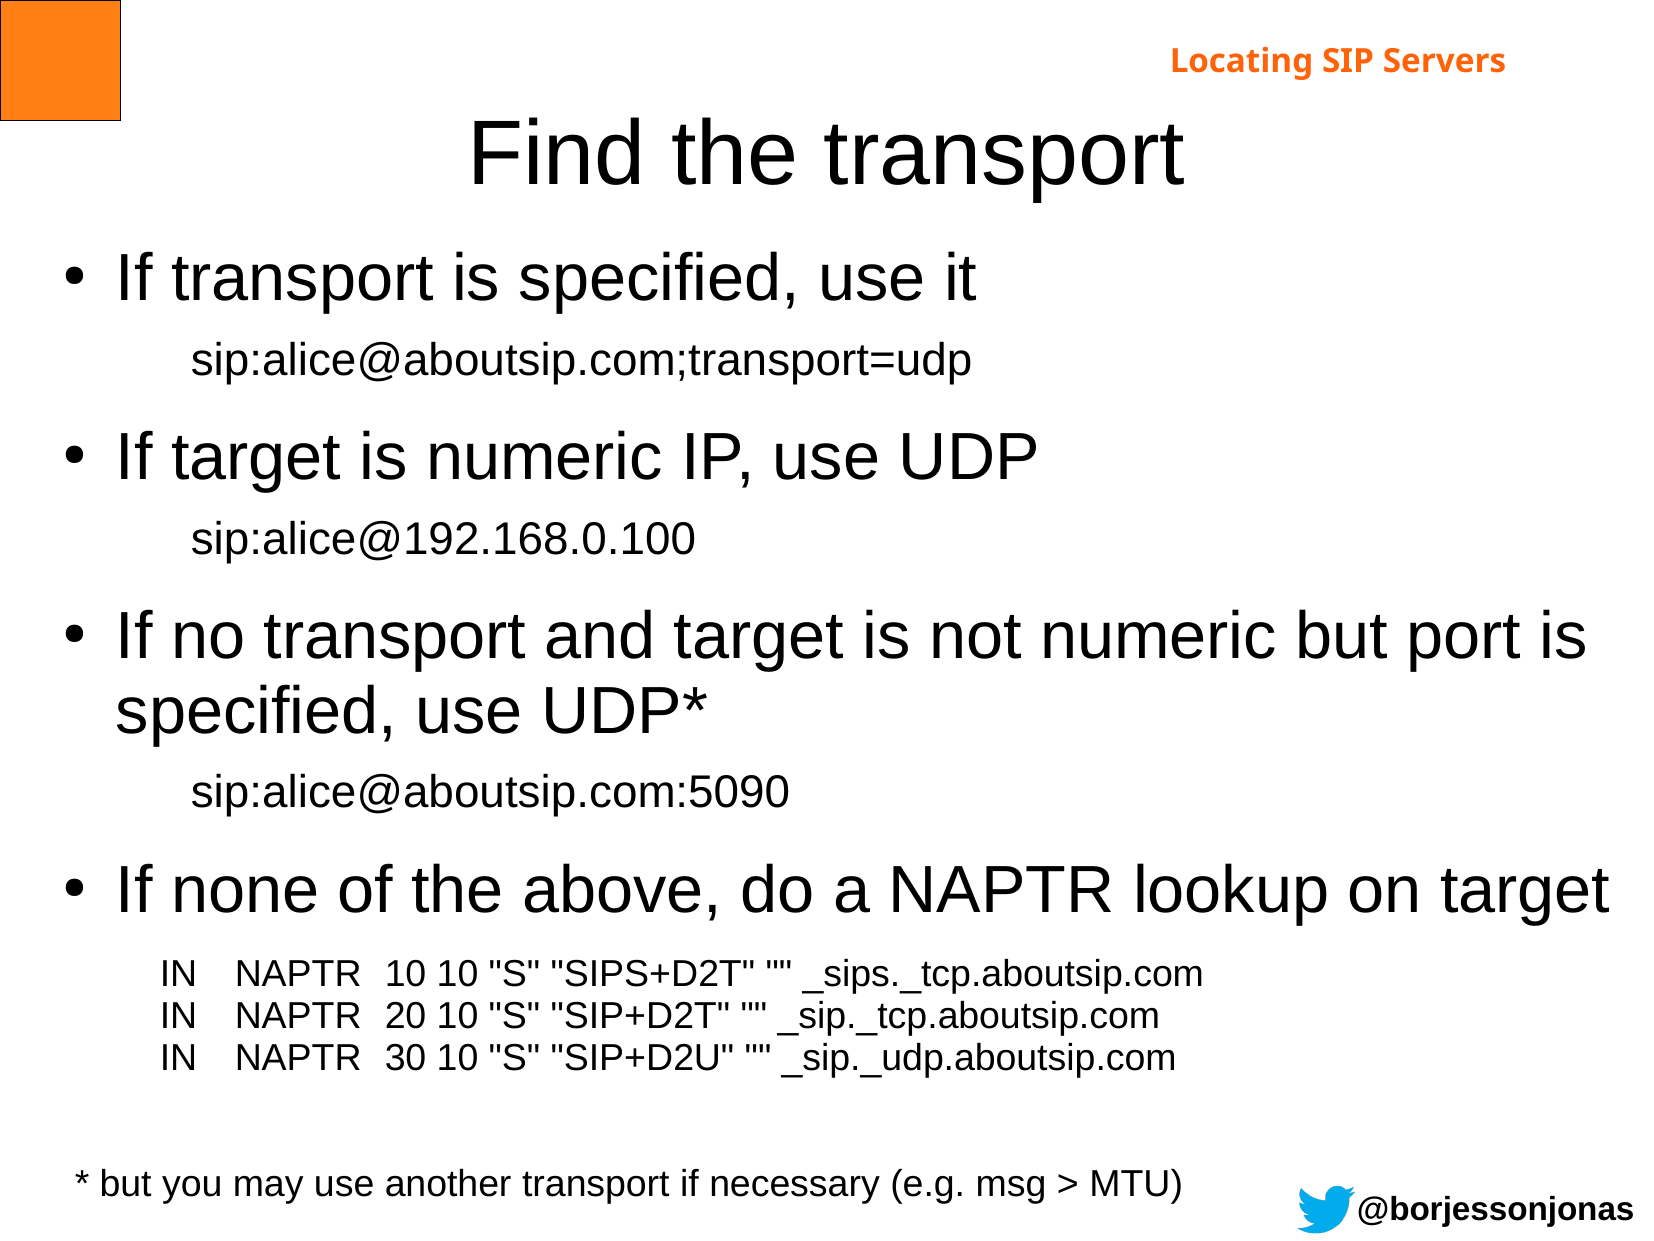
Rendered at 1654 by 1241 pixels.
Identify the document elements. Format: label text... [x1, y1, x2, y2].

text_box Locating SIP Servers [1155, 30, 1622, 100]
list If transport is specified, use it sip:alice@aboutsip.com;transport=udp If target is numeric IP, use UDP sip:alice@192.168.0.100 If no transport and target is not numeric but port is specified, use UDP* sip:alice@aboutsip.com:5090 If none of the above, do a NAPTR lookup on target [45, 240, 1621, 1059]
text_box IN NAPTR 10 10 "S" "SIPS+D2T" "" _sips._tcp.aboutsip.com IN NAPTR 20 10 "S" "SIP+D2T" "" _sip._tcp.aboutsip.com IN NAPTR 30 10 "S" "SIP+D2U" "" _sip._udp.aboutsip.com [145, 945, 1261, 1086]
picture [1277, 1160, 1375, 1241]
text_box * but you may use another transport if necessary (e.g. msg > MTU) [60, 1155, 1246, 1212]
title Find the transport [82, 49, 1571, 240]
